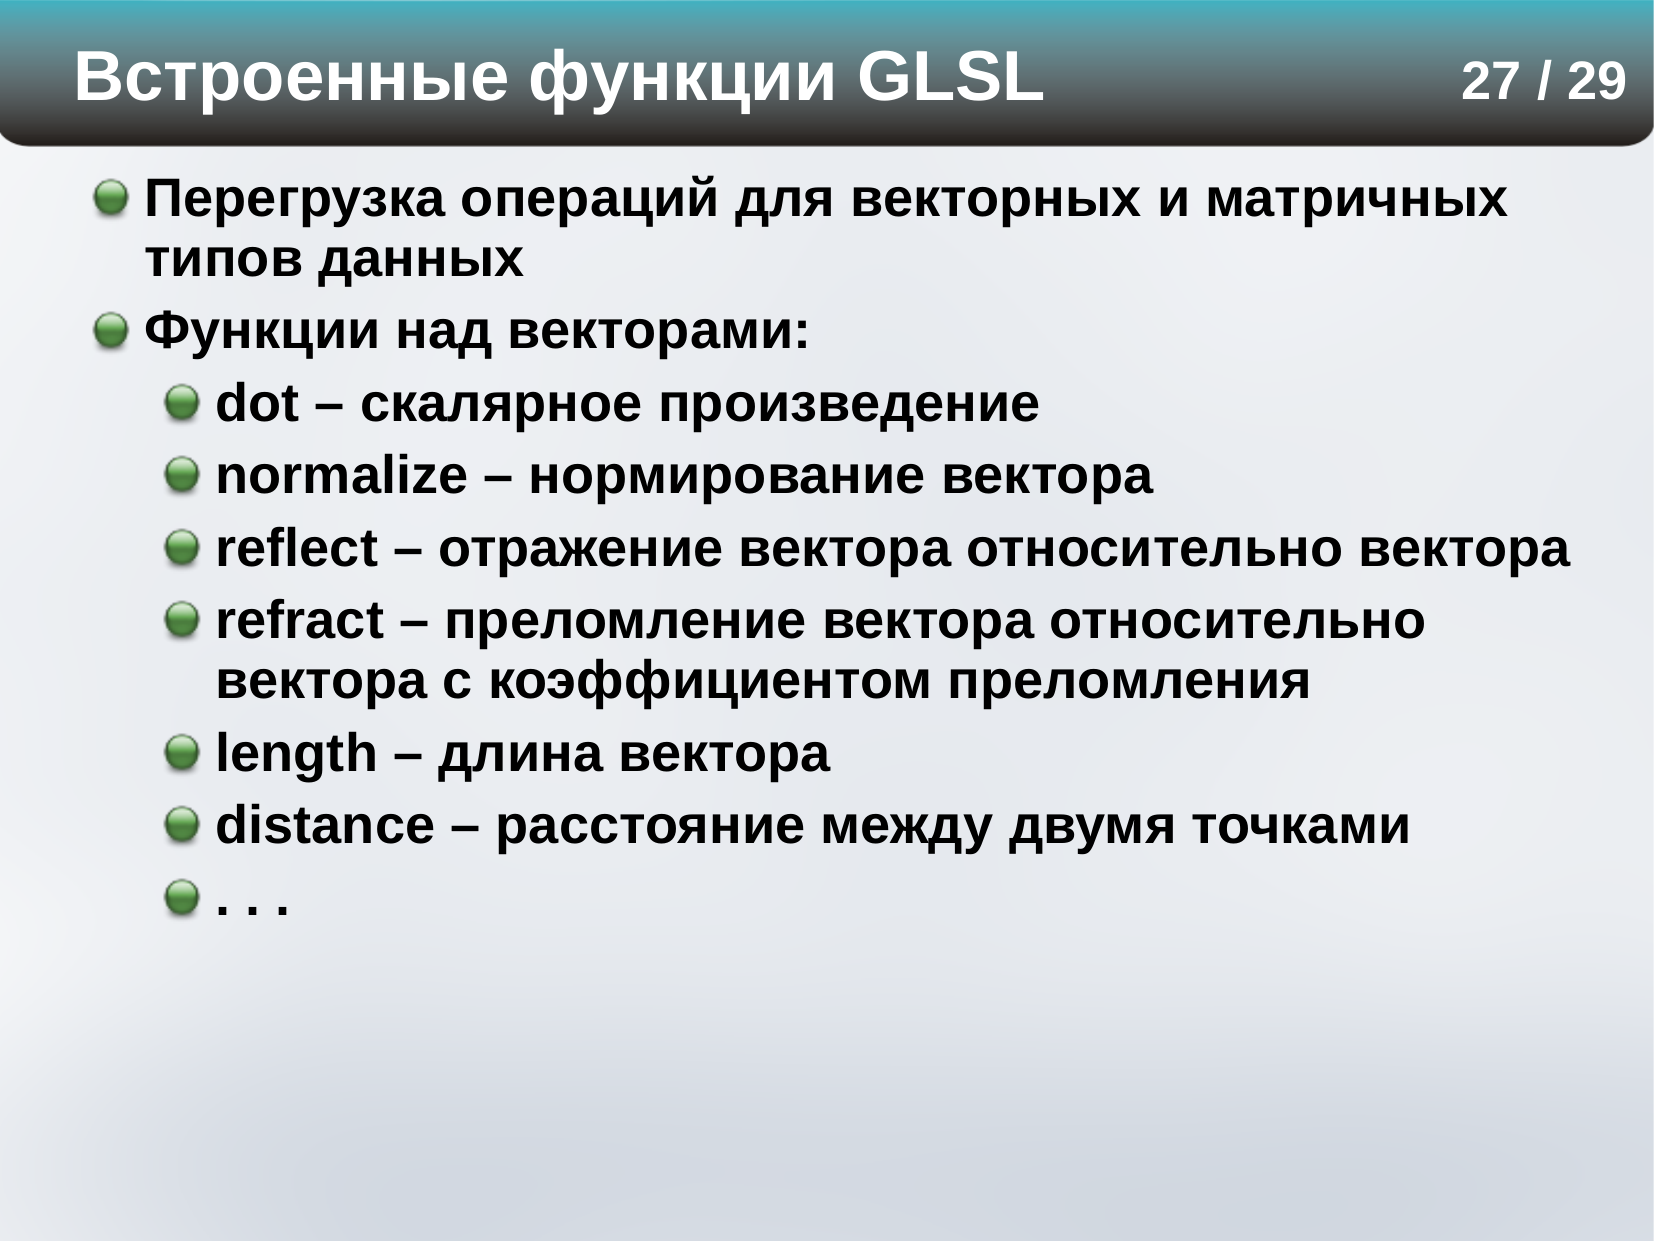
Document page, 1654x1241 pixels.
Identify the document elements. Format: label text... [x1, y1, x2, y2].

text_box <номер> / 29 [1446, 42, 1654, 179]
text_box Встроенные функции GLSL [59, 29, 1418, 124]
picture [0, 0, 1654, 1241]
text_box Перегрузка операций для векторных и матричных типов данных Функции над векторами: dot – скалярное произведение normalize – нормирование вектора reflect – отражение вектора относительно вектора refract – преломление вектора относительно вектора с коэффициентом преломления length – длина вектора distance – расстояние между двумя точками . . . [70, 159, 1625, 1008]
